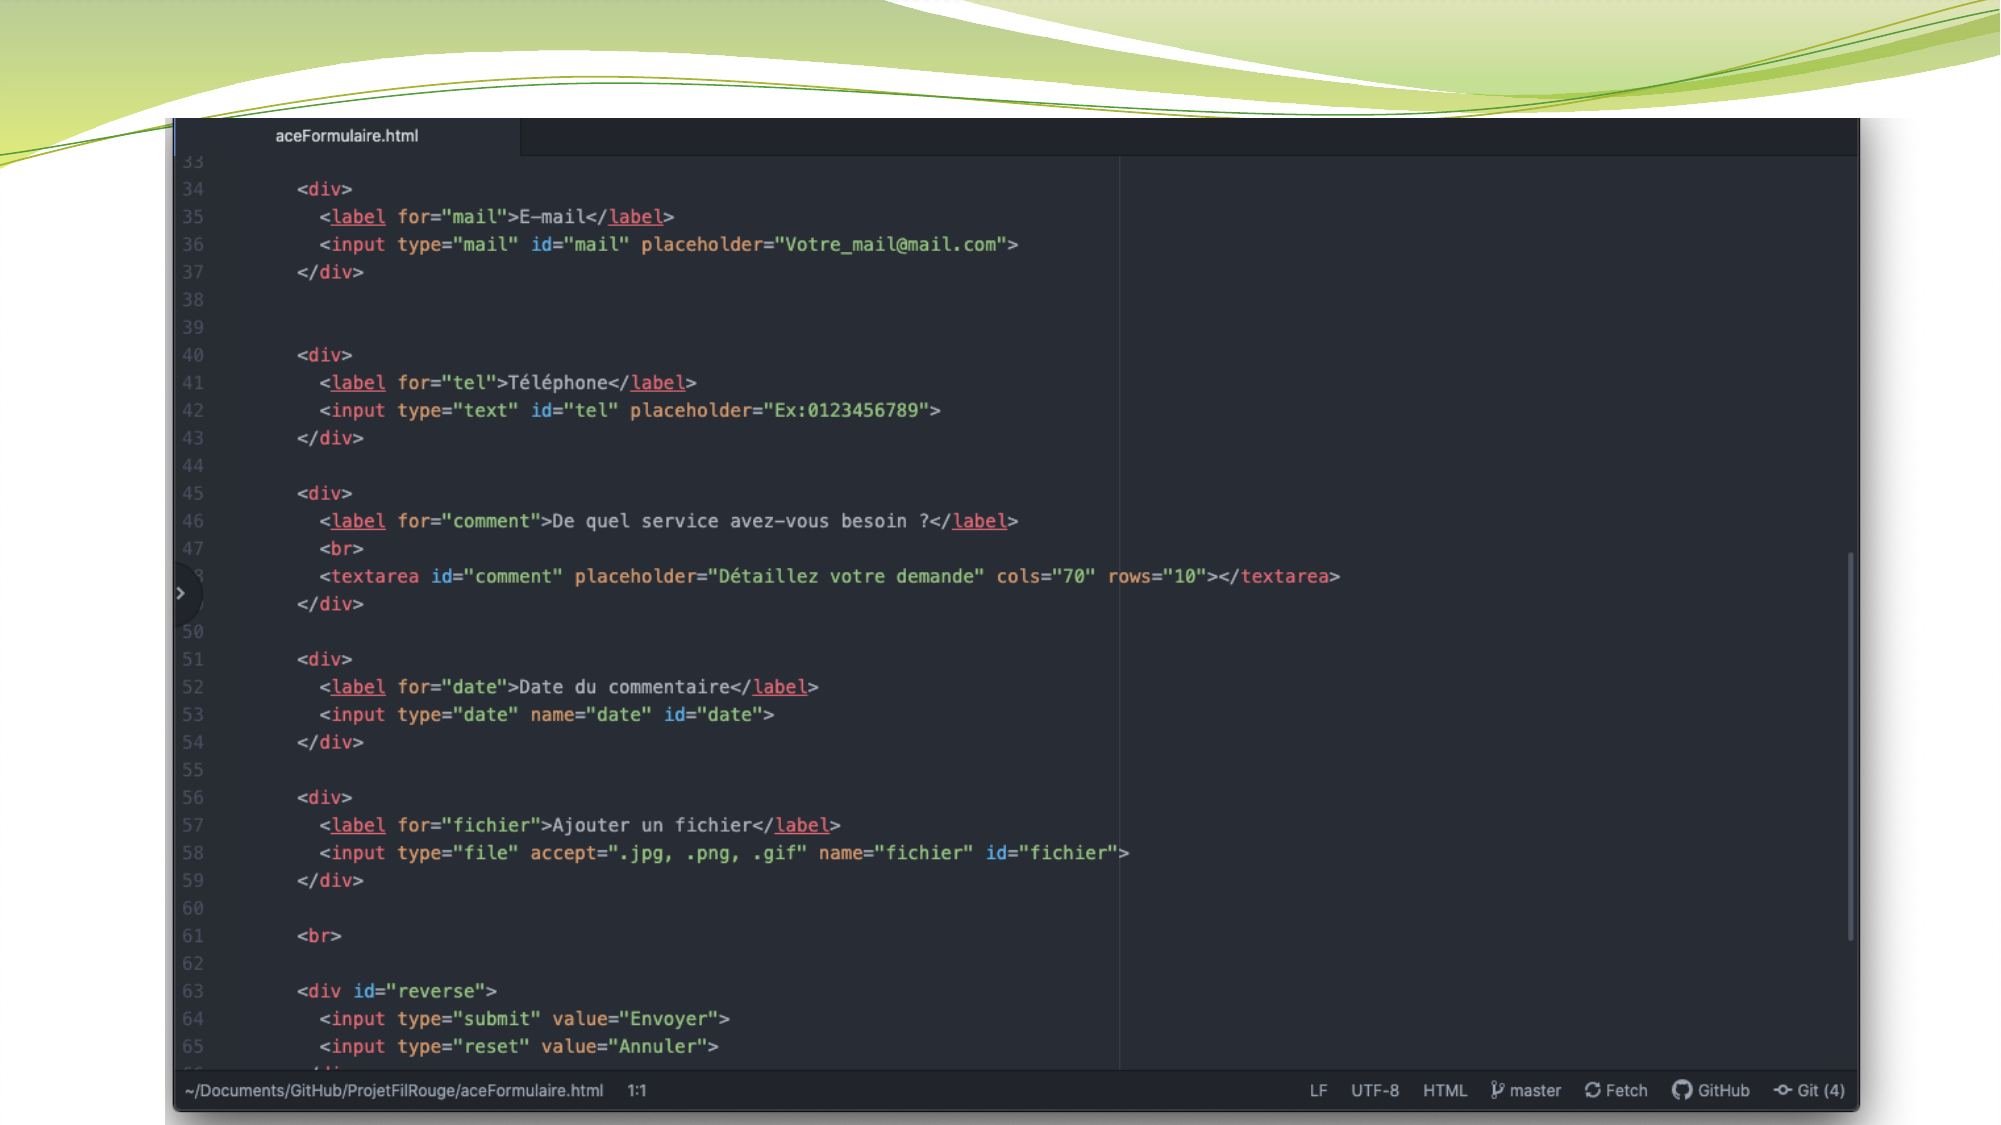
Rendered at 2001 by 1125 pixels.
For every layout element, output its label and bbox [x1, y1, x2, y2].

picture [165, 118, 1930, 1125]
